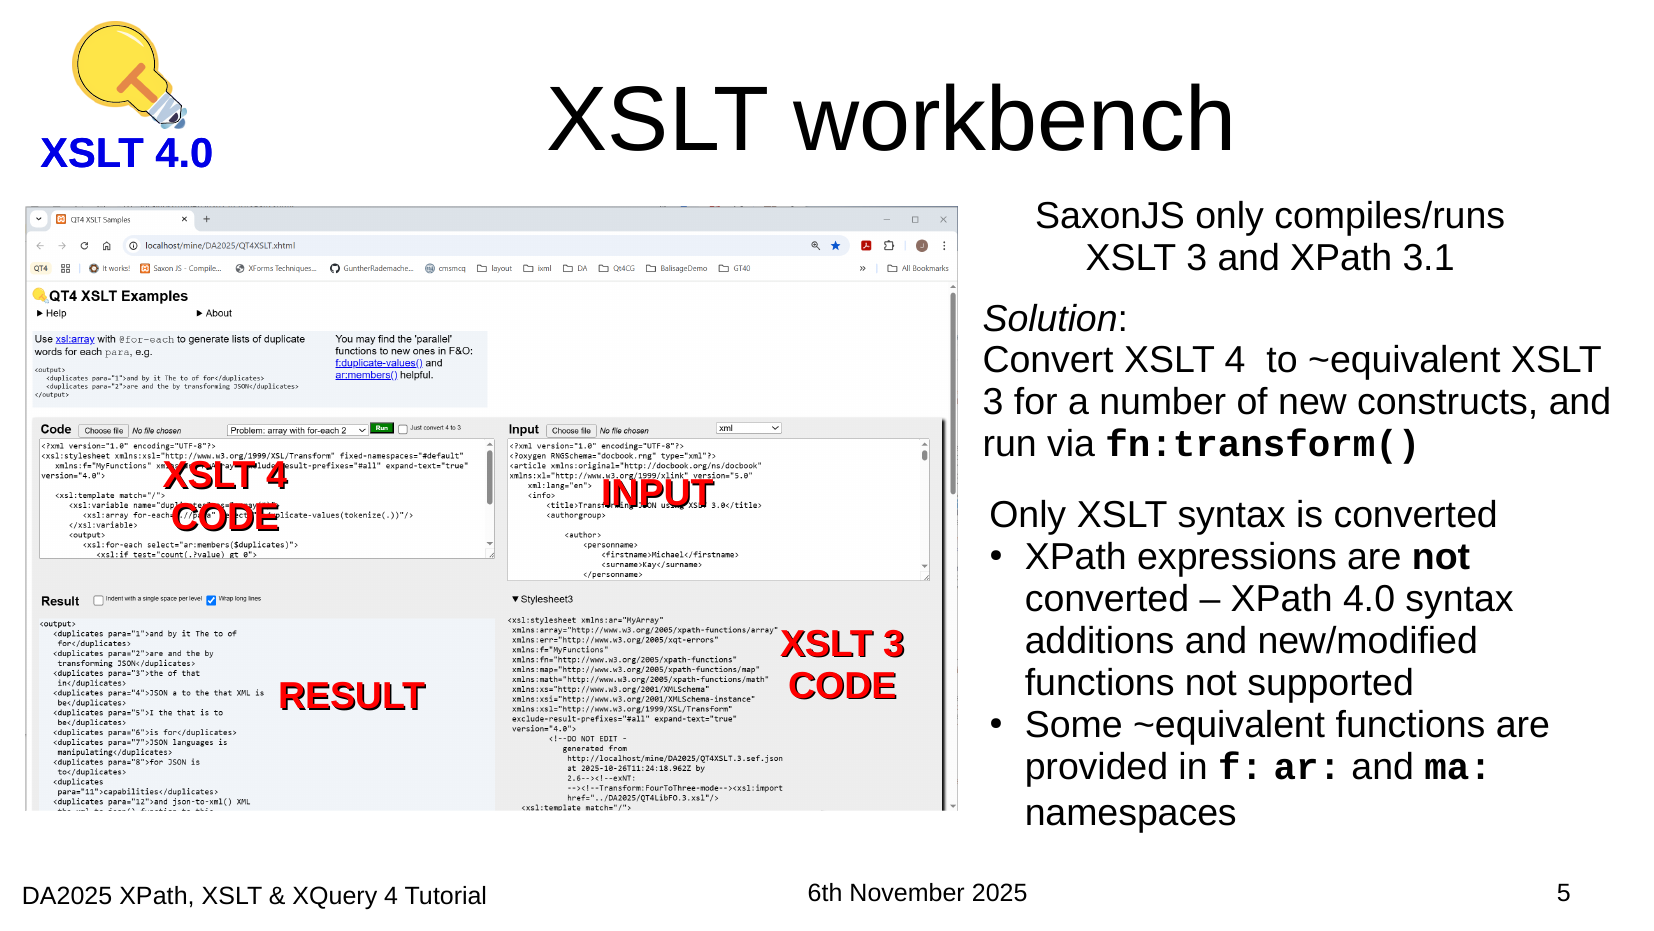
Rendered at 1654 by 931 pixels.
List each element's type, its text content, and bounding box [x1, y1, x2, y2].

text_box SaxonJS only compiles/runs XSLT 3 and XPath 3.1 [1006, 186, 1534, 289]
text_box INPUT [586, 464, 732, 522]
picture [71, 19, 187, 122]
text_box Only XSLT syntax is converted XPath expressions are not converted – XPath 4.0 syntax additions and new/modified functions not supported Some ~equivalent functions are provided in f: ar: and ma: namespaces [974, 486, 1625, 841]
text_box XSLT 4 CODE [138, 446, 312, 546]
text_box RESULT [263, 667, 447, 728]
picture [25, 206, 958, 811]
text_box Solution: Convert XSLT 4 to ~equivalent XSLT 3 for a number of new constructs, and run via fn:transform() [967, 289, 1644, 476]
text_box XSLT 4.0 [25, 122, 233, 185]
text_box XSLT 3 CODE [756, 614, 929, 714]
title XSLT workbench [220, 41, 1565, 197]
